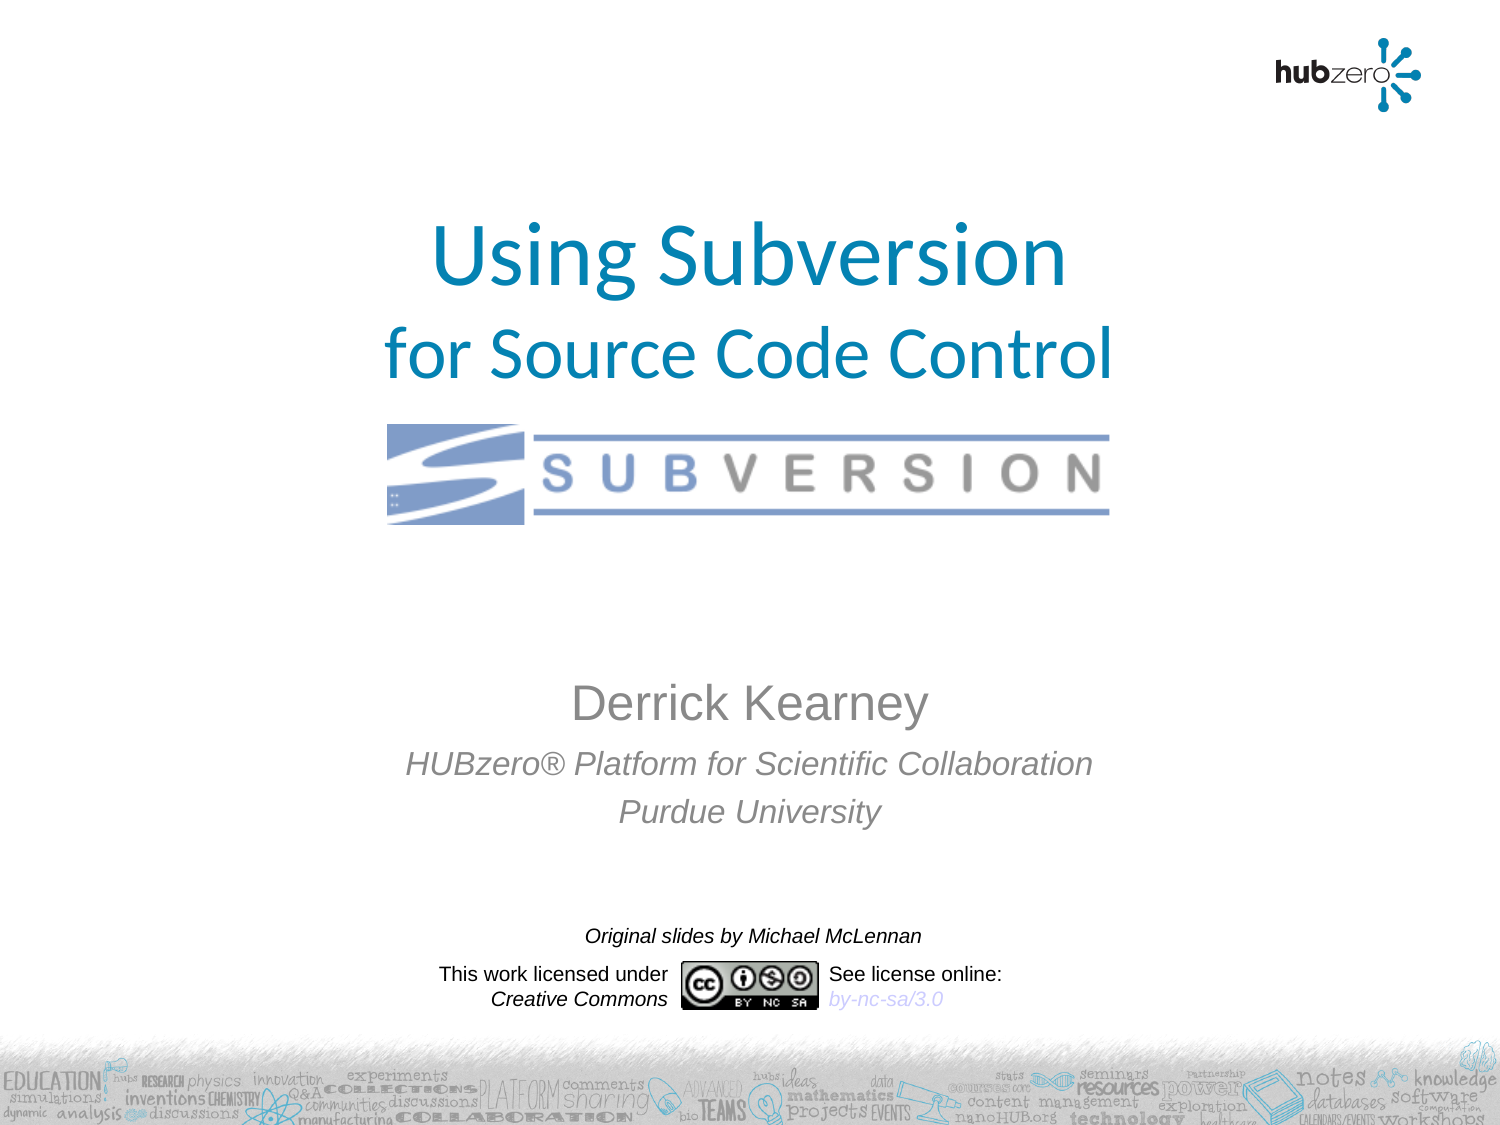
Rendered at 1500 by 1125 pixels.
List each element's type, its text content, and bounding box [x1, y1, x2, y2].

text_box This work licensed under Creative Commons [423, 953, 684, 1019]
picture [684, 961, 814, 1010]
text_box Original slides by Michael McLennan [569, 915, 937, 956]
picture [387, 424, 1119, 526]
text_box Using Subversion for Source Code Control [112, 174, 1388, 413]
text_box Derrick Kearney HUBzero® Platform for Scientific Collaboration Purdue University [225, 662, 1276, 838]
picture [1272, 35, 1424, 115]
text_box See license online: by-nc-sa/3.0 [814, 953, 1018, 1019]
picture [0, 1034, 1500, 1125]
